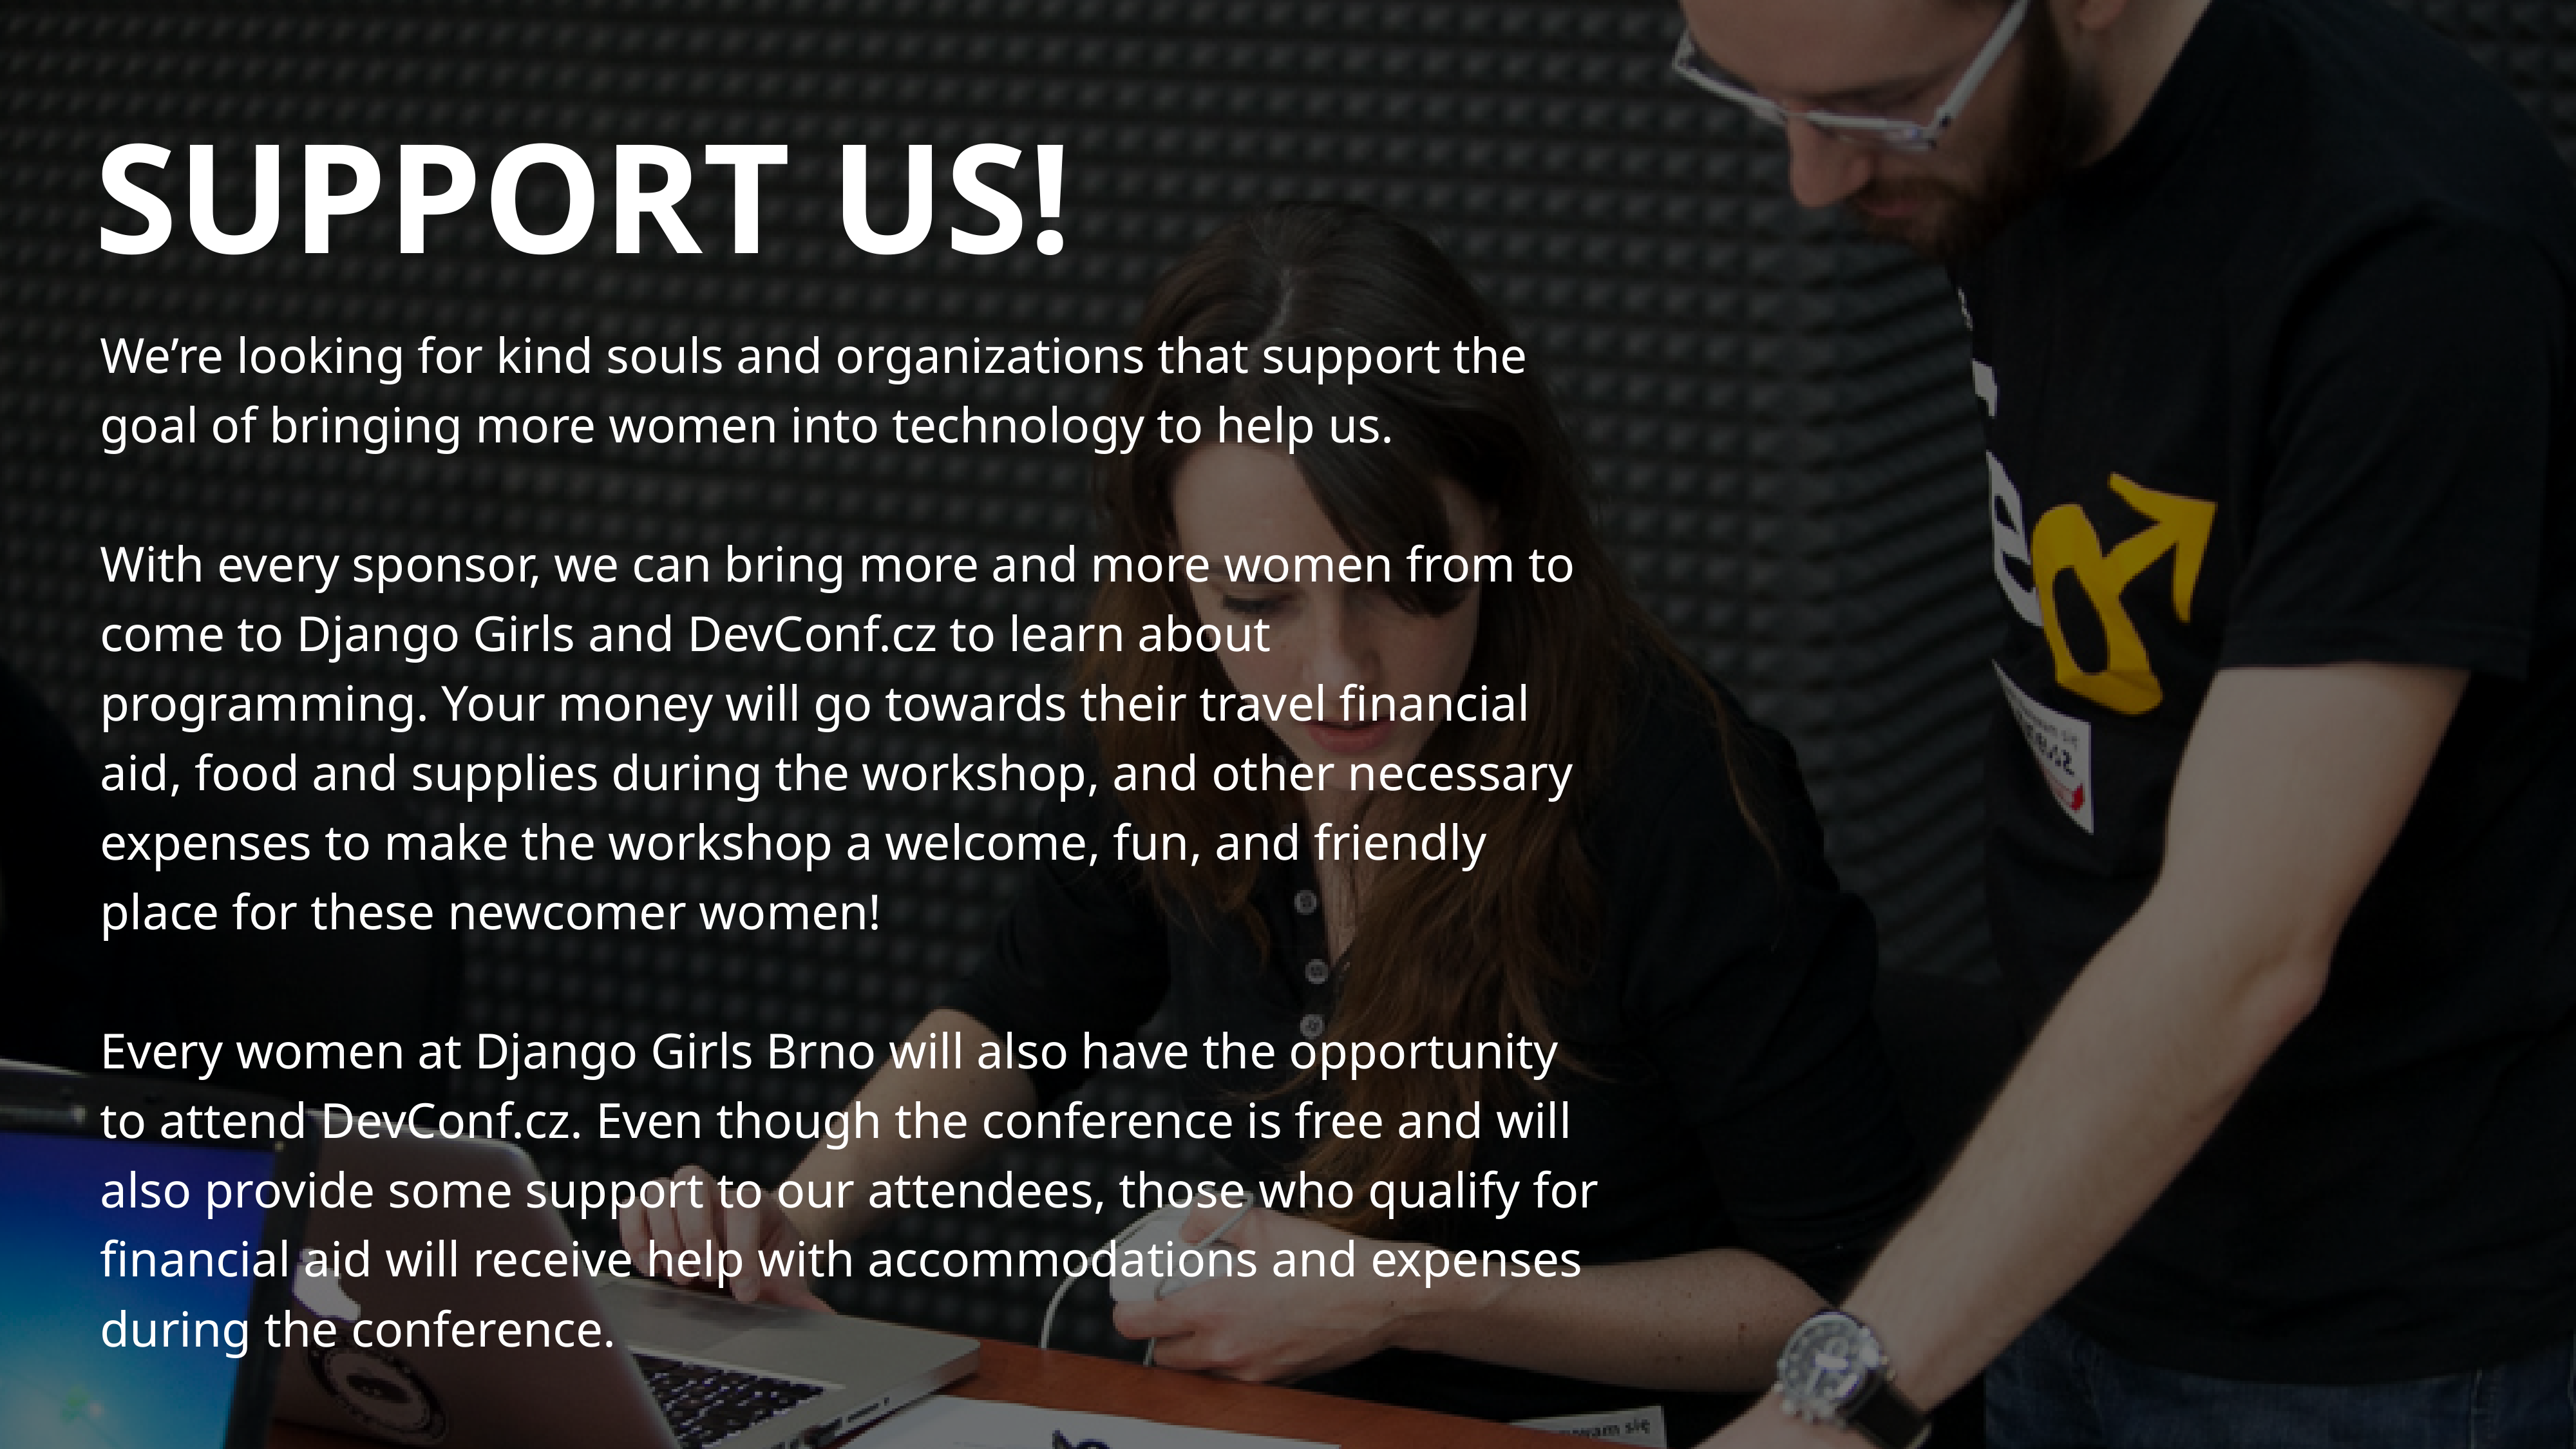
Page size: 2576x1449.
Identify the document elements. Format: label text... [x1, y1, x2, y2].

text_box [0, 0, 2576, 1449]
text_box We’re looking for kind souls and organizations that support the goal of bringing more women into technology to help us. With every sponsor, we can bring more and more women from to come to Django Girls and DevConf.cz to learn about programming. Your money will go towards their travel financial aid, food and supplies during the workshop, and other necessary expenses to make the workshop a welcome, fun, and friendly place for these newcomer women! Every women at Django Girls Brno will also have the opportunity to attend DevConf.cz. Even though the conference is free and will also provide some support to our attendees, those who qualify for financial aid will receive help with accommodations and expenses during the conference. [95, 308, 1613, 1362]
title SUPPORT US! [94, 71, 2313, 314]
